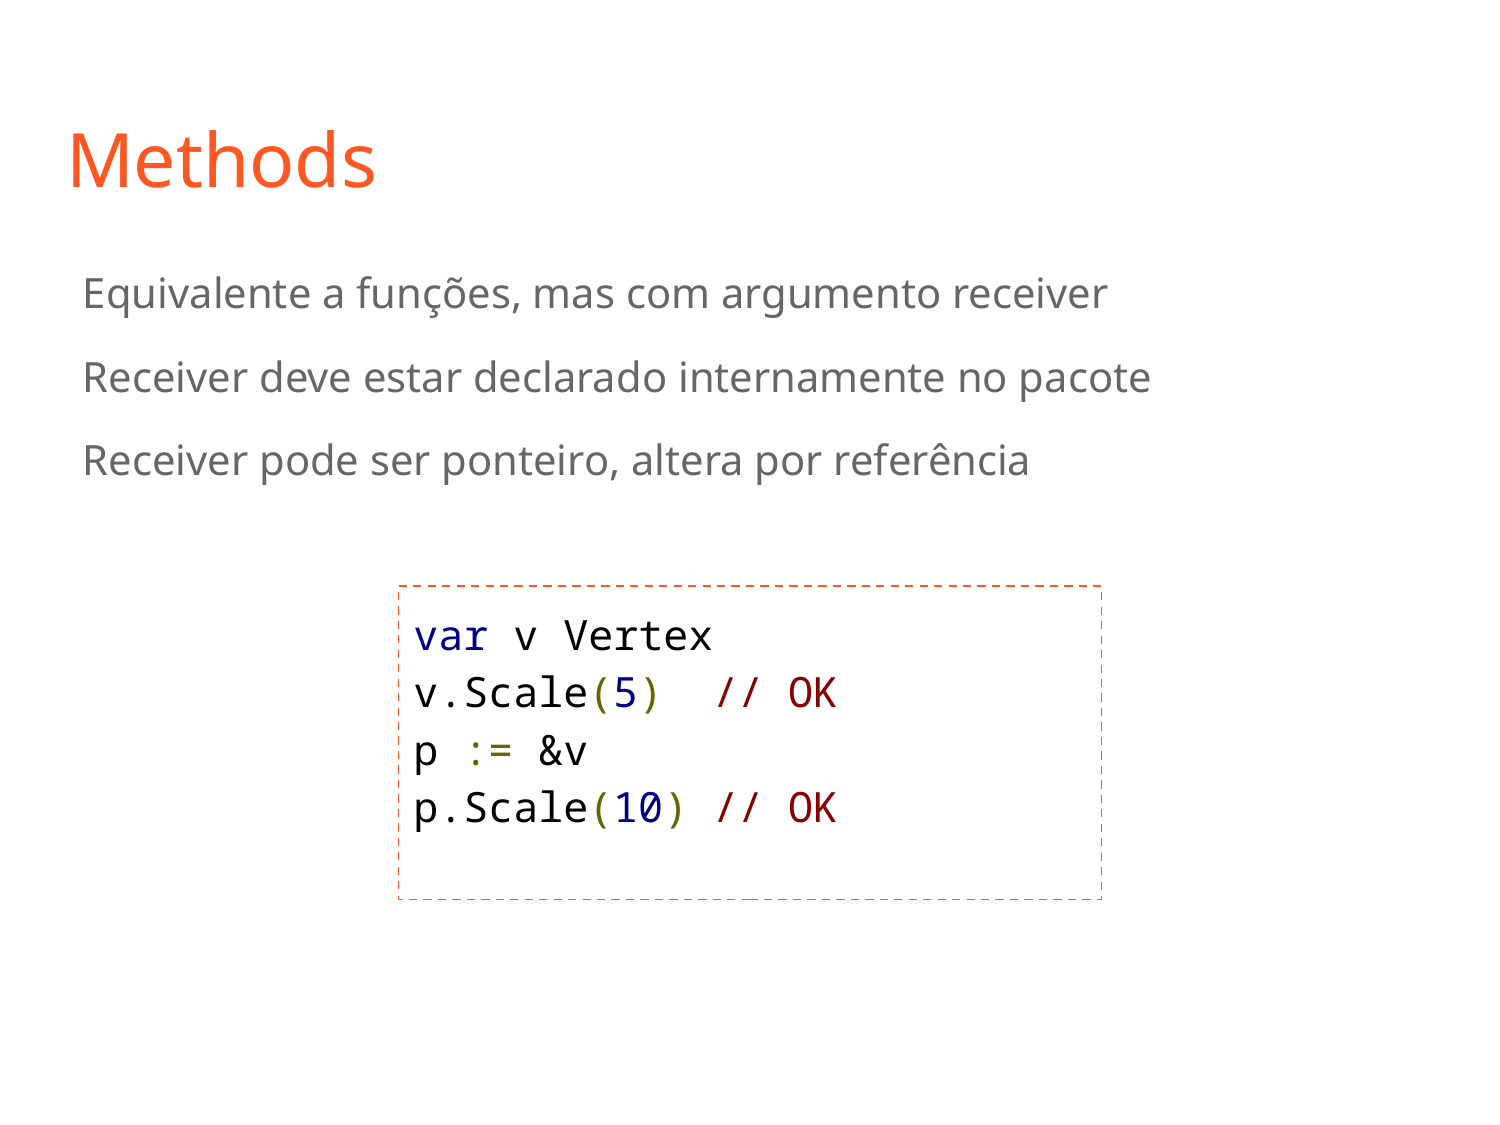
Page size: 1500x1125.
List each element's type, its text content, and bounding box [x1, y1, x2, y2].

title Methods [51, 97, 1449, 223]
list Equivalente a funções, mas com argumento receiver Receiver deve estar declarado internamente no pacote Receiver pode ser ponteiro, altera por referência [51, 252, 1449, 1000]
text_box var v Vertex v.Scale(5) // OK p := &v p.Scale(10) // OK [398, 586, 1102, 900]
